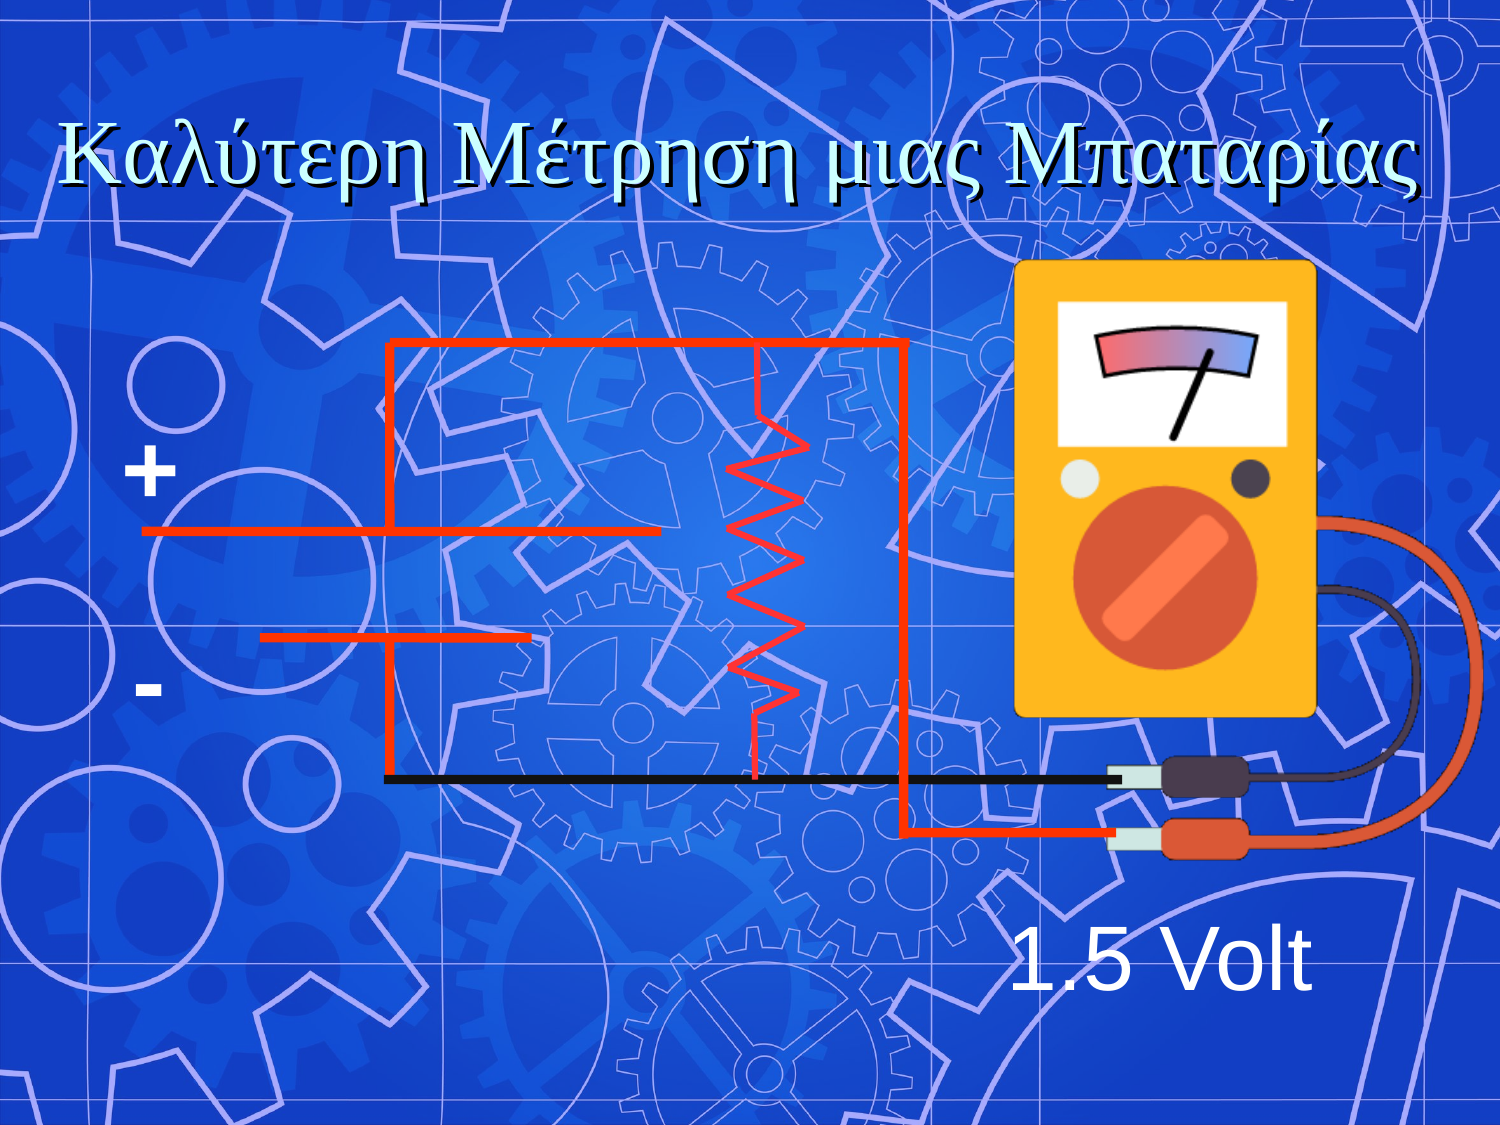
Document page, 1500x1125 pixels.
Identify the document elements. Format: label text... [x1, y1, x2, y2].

picture [886, 348, 898, 774]
text_box - [118, 609, 213, 745]
picture [886, 248, 1500, 873]
text_box + [106, 396, 201, 532]
title Καλύτερη Μέτρηση μιας Μπαταρίας [35, 83, 1441, 179]
text_box 1.5 Volt [992, 890, 1334, 1016]
